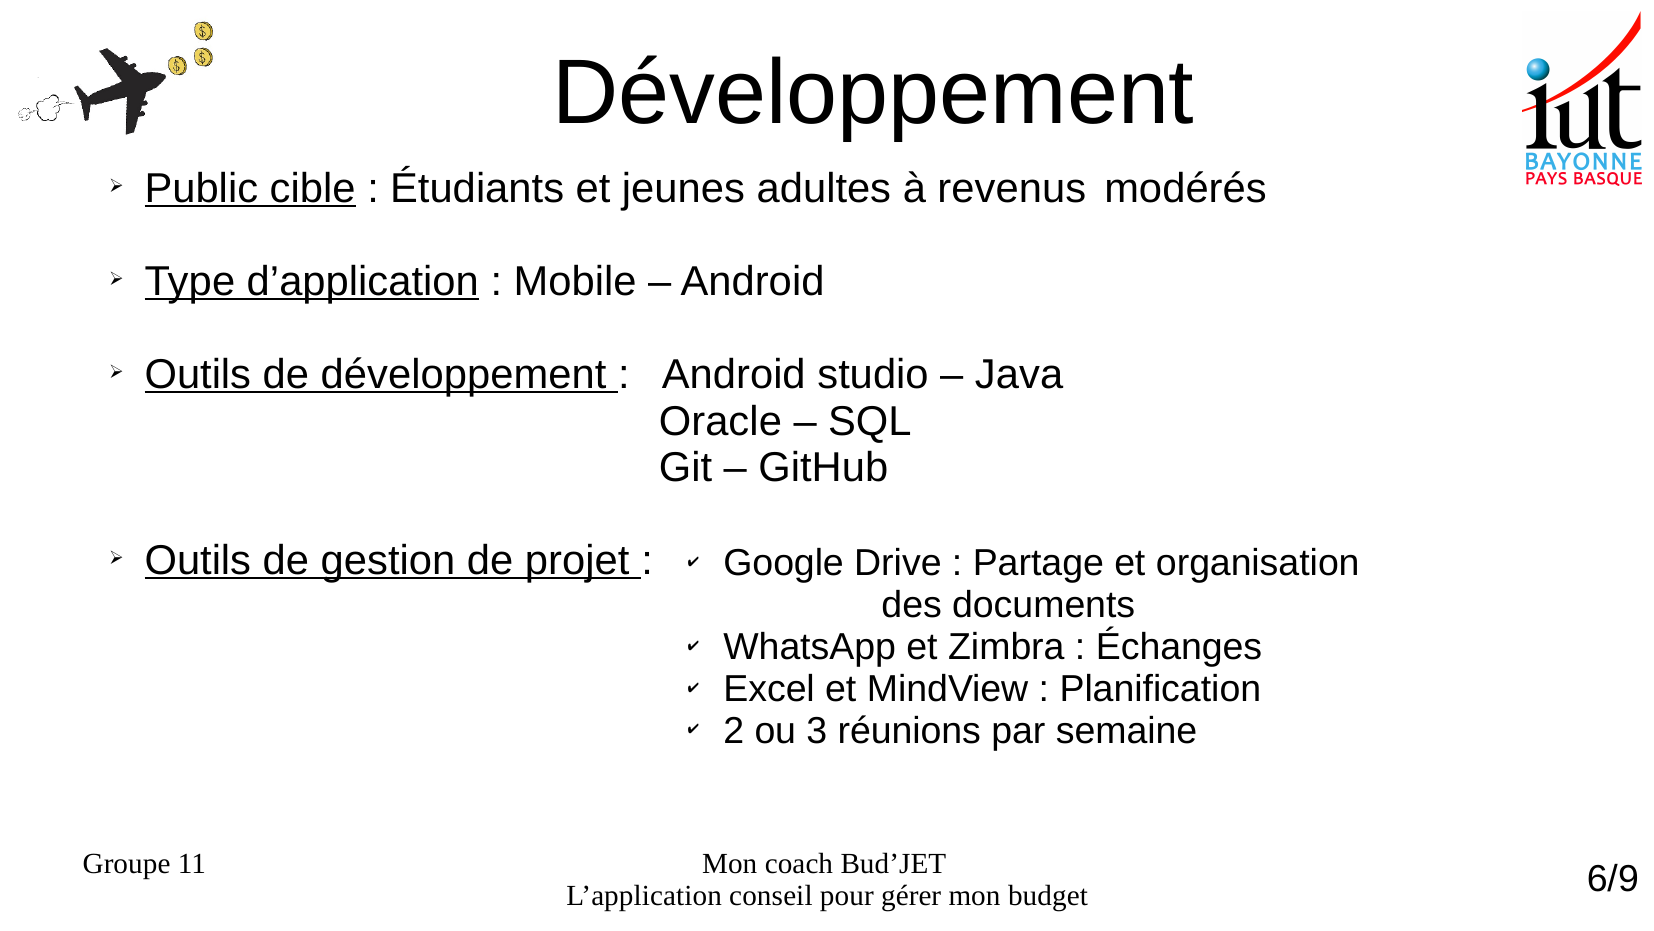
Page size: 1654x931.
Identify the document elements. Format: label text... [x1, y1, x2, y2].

title Développement [129, 13, 1619, 170]
picture [11, 8, 225, 142]
picture [1522, 11, 1642, 186]
text_box Public cible : Étudiants et jeunes adultes à revenus modérés Type d’application : Mobile – Android Outils de développement : Android studio – Java Oracle – SQL Git – GitHub Outils de gestion de projet : [94, 157, 1512, 839]
text_box Google Drive : Partage et organisation des documents WhatsApp et Zimbra : Échanges Excel et MindView : Planification 2 ou 3 réunions par semaine [673, 533, 1571, 857]
